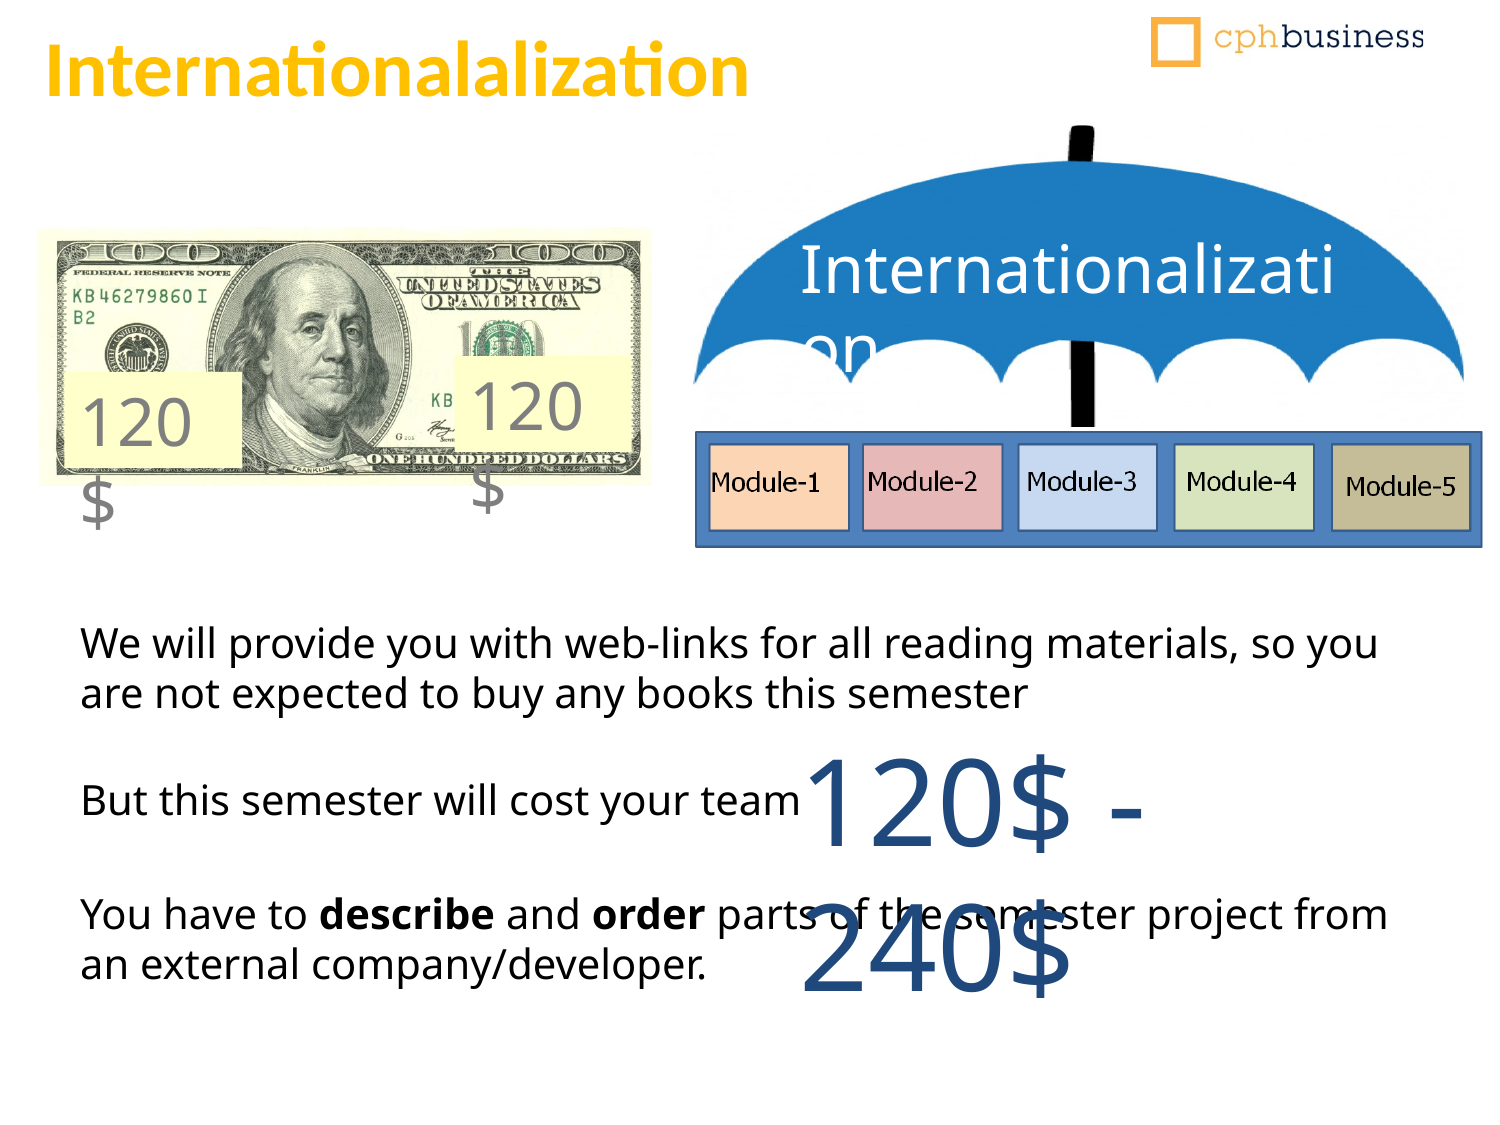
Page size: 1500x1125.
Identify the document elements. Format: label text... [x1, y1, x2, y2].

text_box 120$ - 240$ [784, 717, 1468, 880]
picture [690, 125, 1487, 555]
picture [479, 470, 486, 482]
text_box 120$ [64, 371, 243, 468]
text_box But this semester will cost your team [64, 765, 784, 832]
text_box Internationalization [785, 218, 1390, 315]
picture [1151, 17, 1424, 67]
text_box We will provide you with web-links for all reading materials, so you are not expected to buy any books this semester [64, 609, 1464, 726]
text_box 120$ [454, 356, 632, 452]
picture [36, 227, 652, 486]
text_box You have to describe and order parts of the semester project from an external company/developer. [64, 880, 1464, 997]
title Internationalalization [29, 7, 1128, 122]
